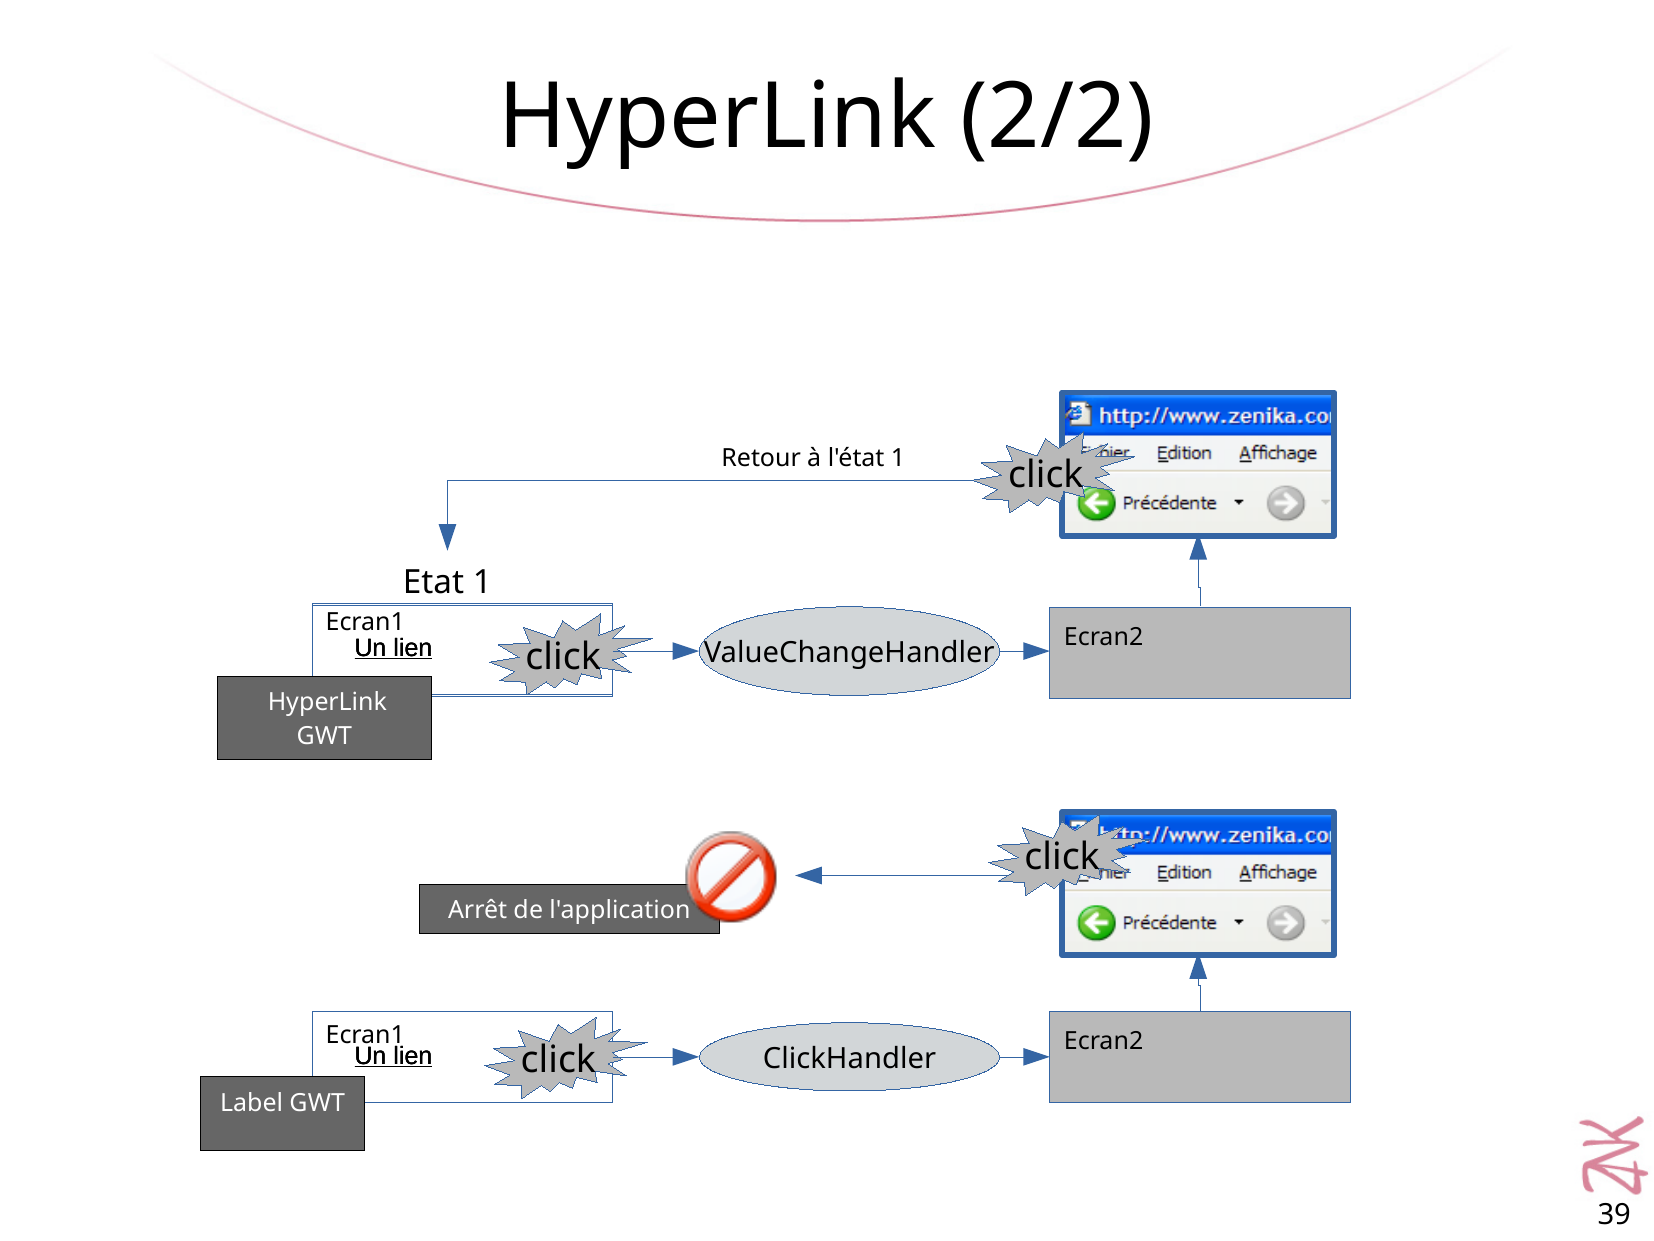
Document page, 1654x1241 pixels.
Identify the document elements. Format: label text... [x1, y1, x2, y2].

text_box Retour à l'état 1 [706, 432, 973, 478]
text_box [1049, 607, 1351, 699]
text_box Etat 1 [365, 550, 530, 605]
text_box ClickHandler [699, 1022, 1000, 1091]
text_box Arrêt de l'application [419, 884, 720, 930]
text_box Un lien [339, 626, 559, 670]
text_box click [988, 814, 1152, 896]
text_box Label GWT [200, 1076, 365, 1151]
text_box Ecran2 [1049, 611, 1197, 657]
picture [4, 1, 1654, 1241]
title HyperLink (2/2) [82, 11, 1571, 213]
text_box HyperLink GWT [217, 676, 432, 750]
text_box [1049, 1011, 1351, 1103]
text_box ValueChangeHandler [699, 606, 1000, 696]
text_box Un lien [339, 1034, 524, 1078]
text_box click [489, 613, 653, 695]
text_box Ecran1 [310, 595, 459, 641]
text_box click [973, 431, 1135, 513]
text_box Ecran1 [310, 1009, 459, 1055]
text_box Ecran2 [1049, 1015, 1197, 1061]
text_box click [484, 1017, 648, 1099]
